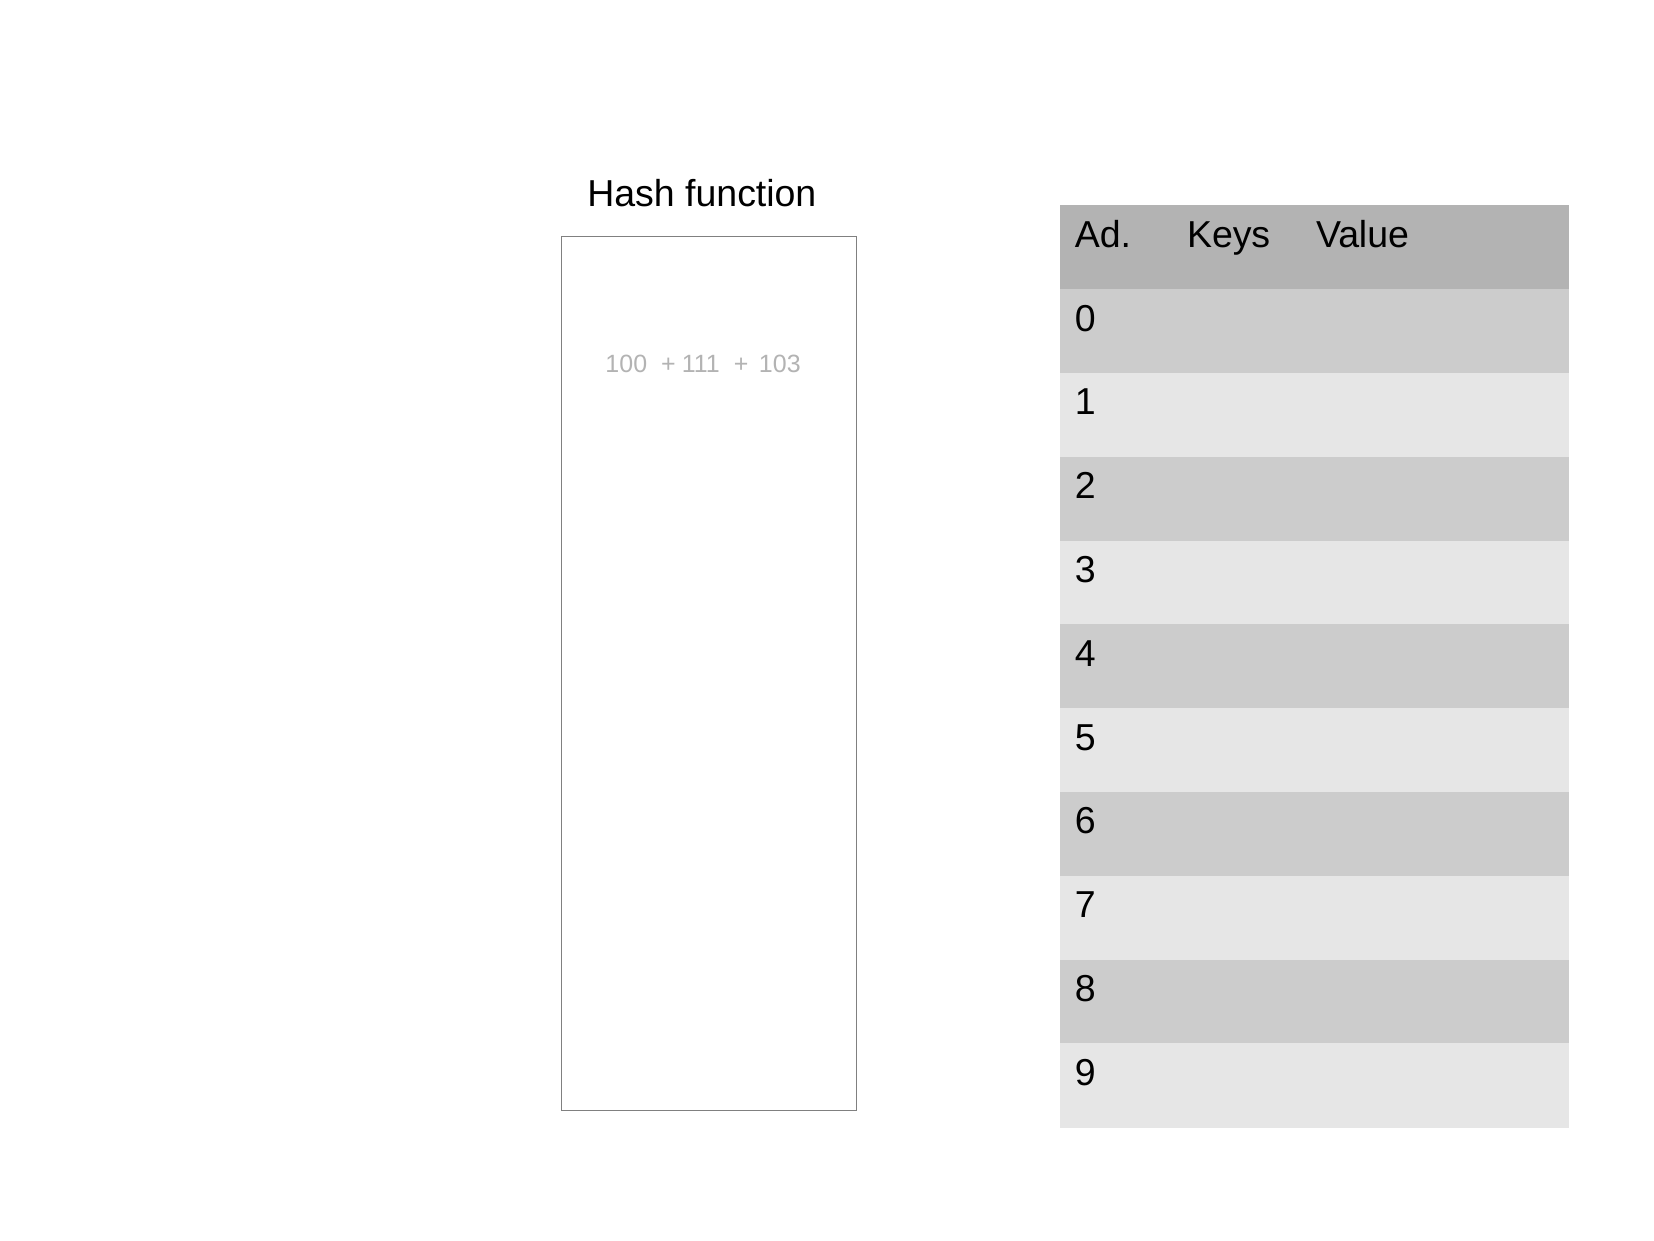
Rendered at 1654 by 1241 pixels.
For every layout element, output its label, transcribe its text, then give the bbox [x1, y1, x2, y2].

text_box 103 [744, 342, 834, 386]
table_cell [1301, 960, 1569, 1043]
table_cell [1172, 373, 1301, 457]
table_cell [1301, 708, 1569, 792]
table_cell [1301, 457, 1569, 541]
table_cell [1172, 457, 1301, 541]
table_cell [1172, 289, 1301, 373]
table_cell [1301, 373, 1569, 457]
text_box 111 + [667, 342, 744, 386]
table_header Ad. [1060, 205, 1172, 289]
table_cell [1172, 960, 1301, 1043]
table_cell [1301, 876, 1569, 960]
text_box [561, 236, 857, 1111]
table_cell [1301, 624, 1569, 708]
table_cell 6 [1060, 792, 1172, 876]
table_cell 5 [1060, 708, 1172, 792]
table_cell [1172, 541, 1301, 624]
table_cell 9 [1060, 1043, 1172, 1128]
table_cell 3 [1060, 541, 1172, 624]
table_cell [1172, 624, 1301, 708]
table_header Keys [1172, 205, 1301, 289]
table_cell [1172, 876, 1301, 960]
table_cell [1301, 541, 1569, 624]
table_cell 7 [1060, 876, 1172, 960]
table_cell [1172, 1043, 1301, 1128]
table_cell [1301, 1043, 1569, 1128]
table_cell [1172, 708, 1301, 792]
table_cell 1 [1060, 373, 1172, 457]
table_cell [1301, 289, 1569, 373]
table_cell 4 [1060, 624, 1172, 708]
table_cell 8 [1060, 960, 1172, 1043]
table_cell [1301, 792, 1569, 876]
text_box 100 + [590, 342, 667, 386]
table_cell [1172, 792, 1301, 876]
table_header Value [1301, 205, 1569, 289]
text_box Hash function [572, 165, 845, 223]
table_cell 0 [1060, 289, 1172, 373]
table_cell 2 [1060, 457, 1172, 541]
